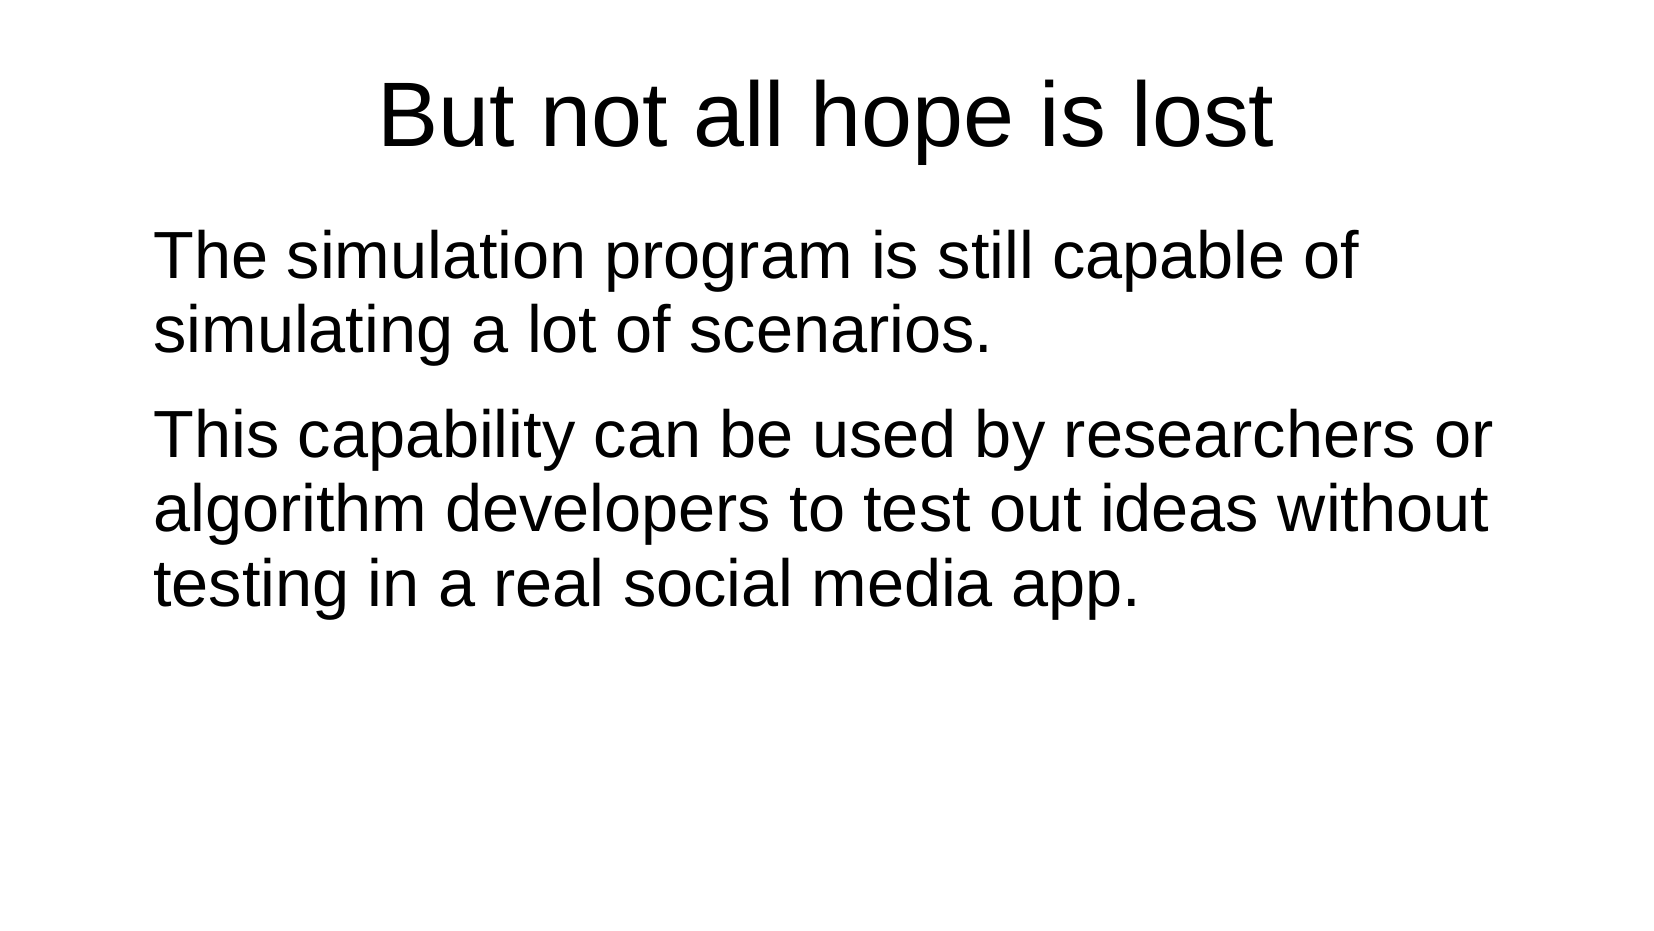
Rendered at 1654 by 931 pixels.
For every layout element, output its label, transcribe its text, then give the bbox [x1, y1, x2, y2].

title But not all hope is lost [82, 37, 1571, 193]
list The simulation program is still capable of simulating a lot of scenarios. This capability can be used by researchers or algorithm developers to test out ideas without testing in a real social media app. [82, 217, 1571, 758]
